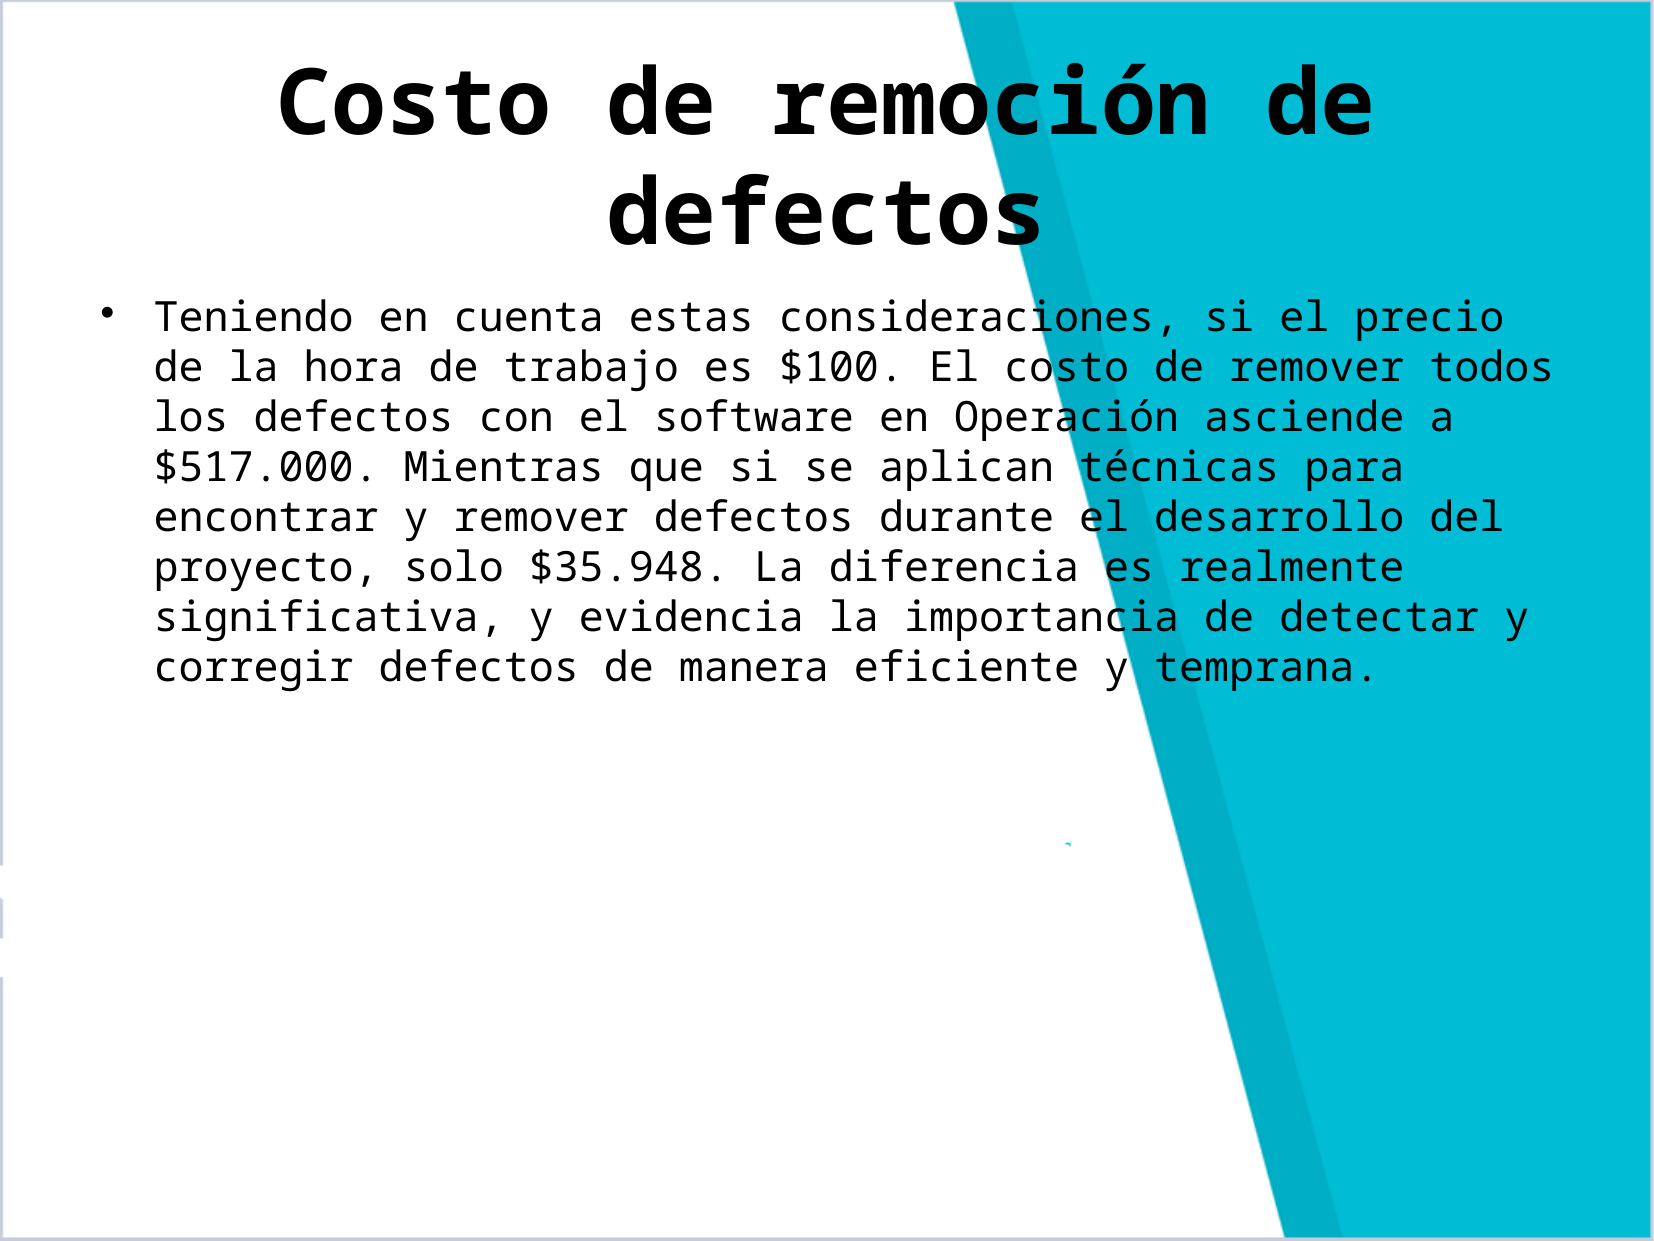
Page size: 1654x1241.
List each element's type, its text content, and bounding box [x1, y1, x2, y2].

text_box Costo de remoción de defectos [82, 49, 1571, 257]
text_box Teniendo en cuenta estas consideraciones, si el precio de la hora de trabajo es $100. El costo de remover todos los defectos con el software en Operación asciende a $517.000. Mientras que si se aplican técnicas para encontrar y remover defectos durante el desarrollo del proyecto, solo $35.948. La diferencia es realmente significativa, y evidencia la importancia de detectar y corregir defectos de manera eficiente y temprana. [82, 290, 1571, 1010]
picture [0, 0, 1654, 1241]
